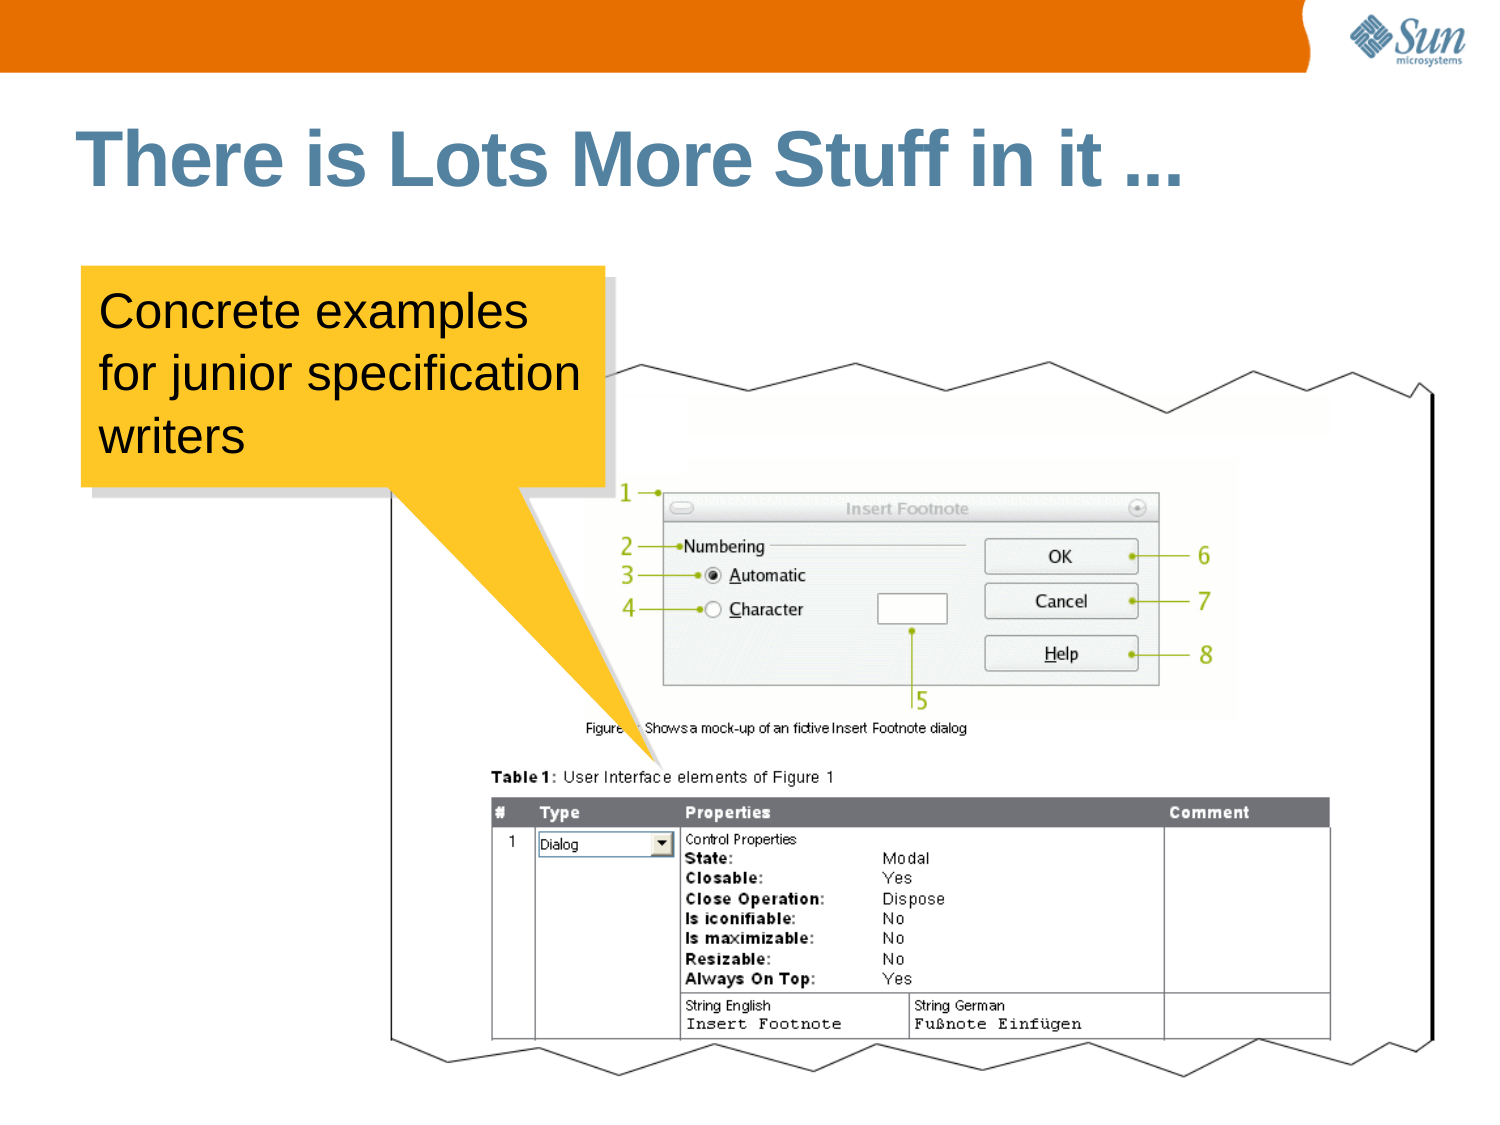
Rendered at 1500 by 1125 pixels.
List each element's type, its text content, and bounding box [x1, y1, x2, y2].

picture [383, 355, 1445, 1084]
title There is Lots More Stuff in it ... [75, 122, 1438, 228]
picture [0, 0, 1500, 75]
text_box Concrete examples for junior specification writers [80, 265, 655, 763]
